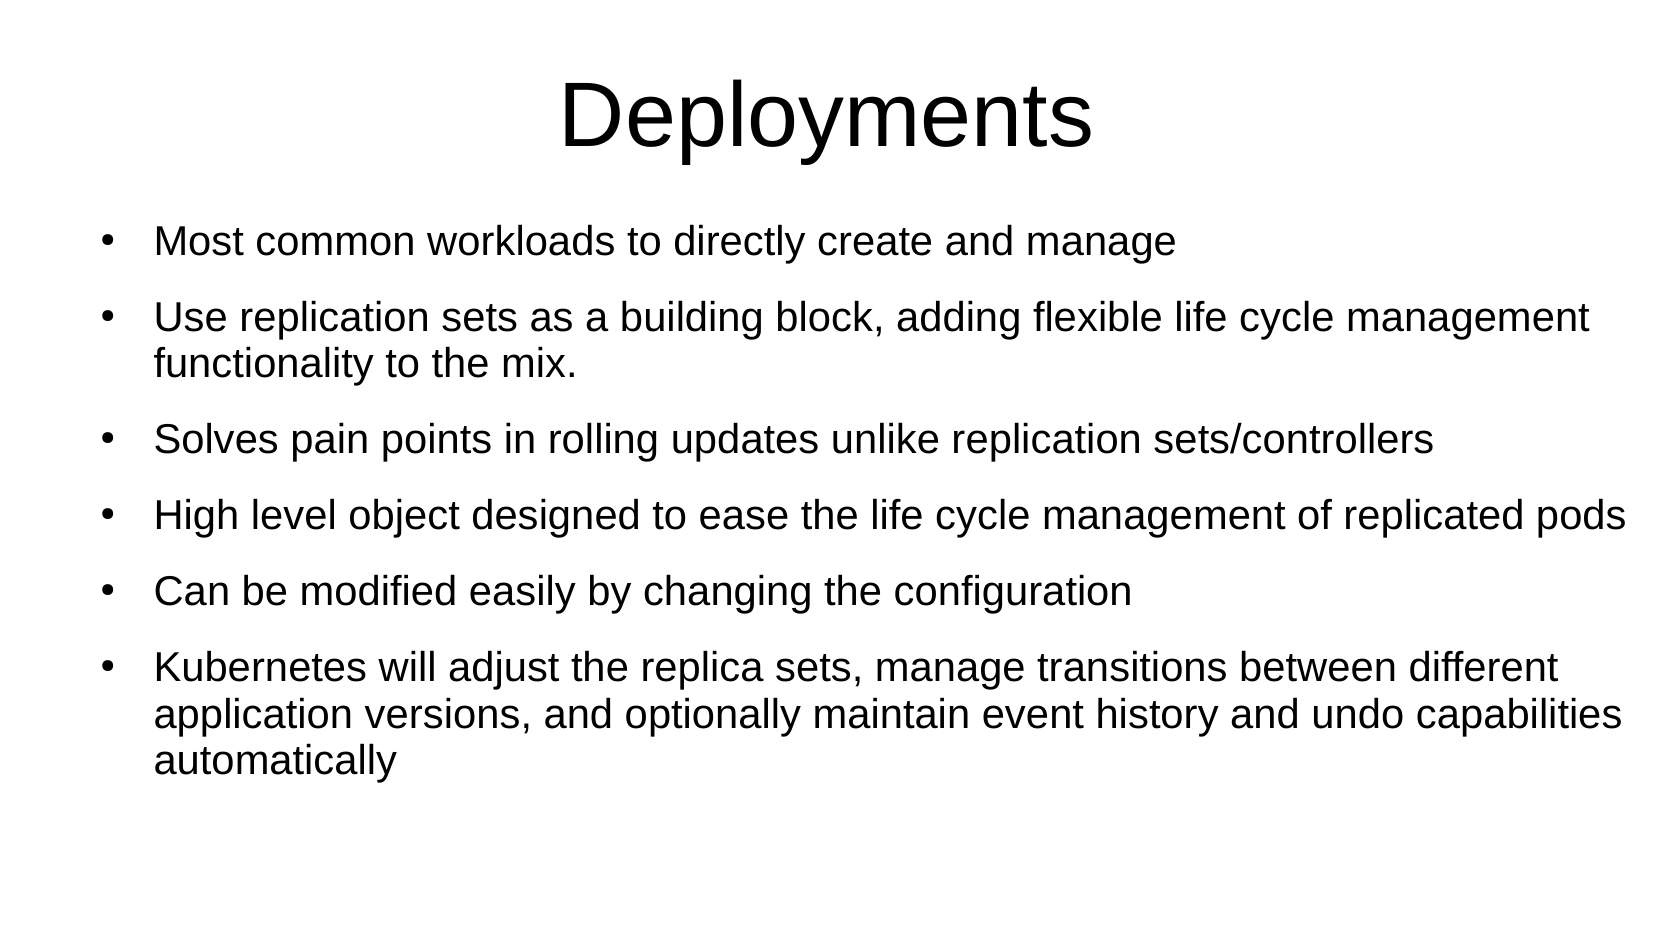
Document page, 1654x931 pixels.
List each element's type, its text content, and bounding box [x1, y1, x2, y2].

list Most common workloads to directly create and manage Use replication sets as a building block, adding flexible life cycle management functionality to the mix. Solves pain points in rolling updates unlike replication sets/controllers High level object designed to ease the life cycle management of replicated pods Can be modified easily by changing the configuration Kubernetes will adjust the replica sets, manage transitions between different application versions, and optionally maintain event history and undo capabilities automatically [82, 217, 1630, 910]
title Deployments [82, 37, 1571, 193]
